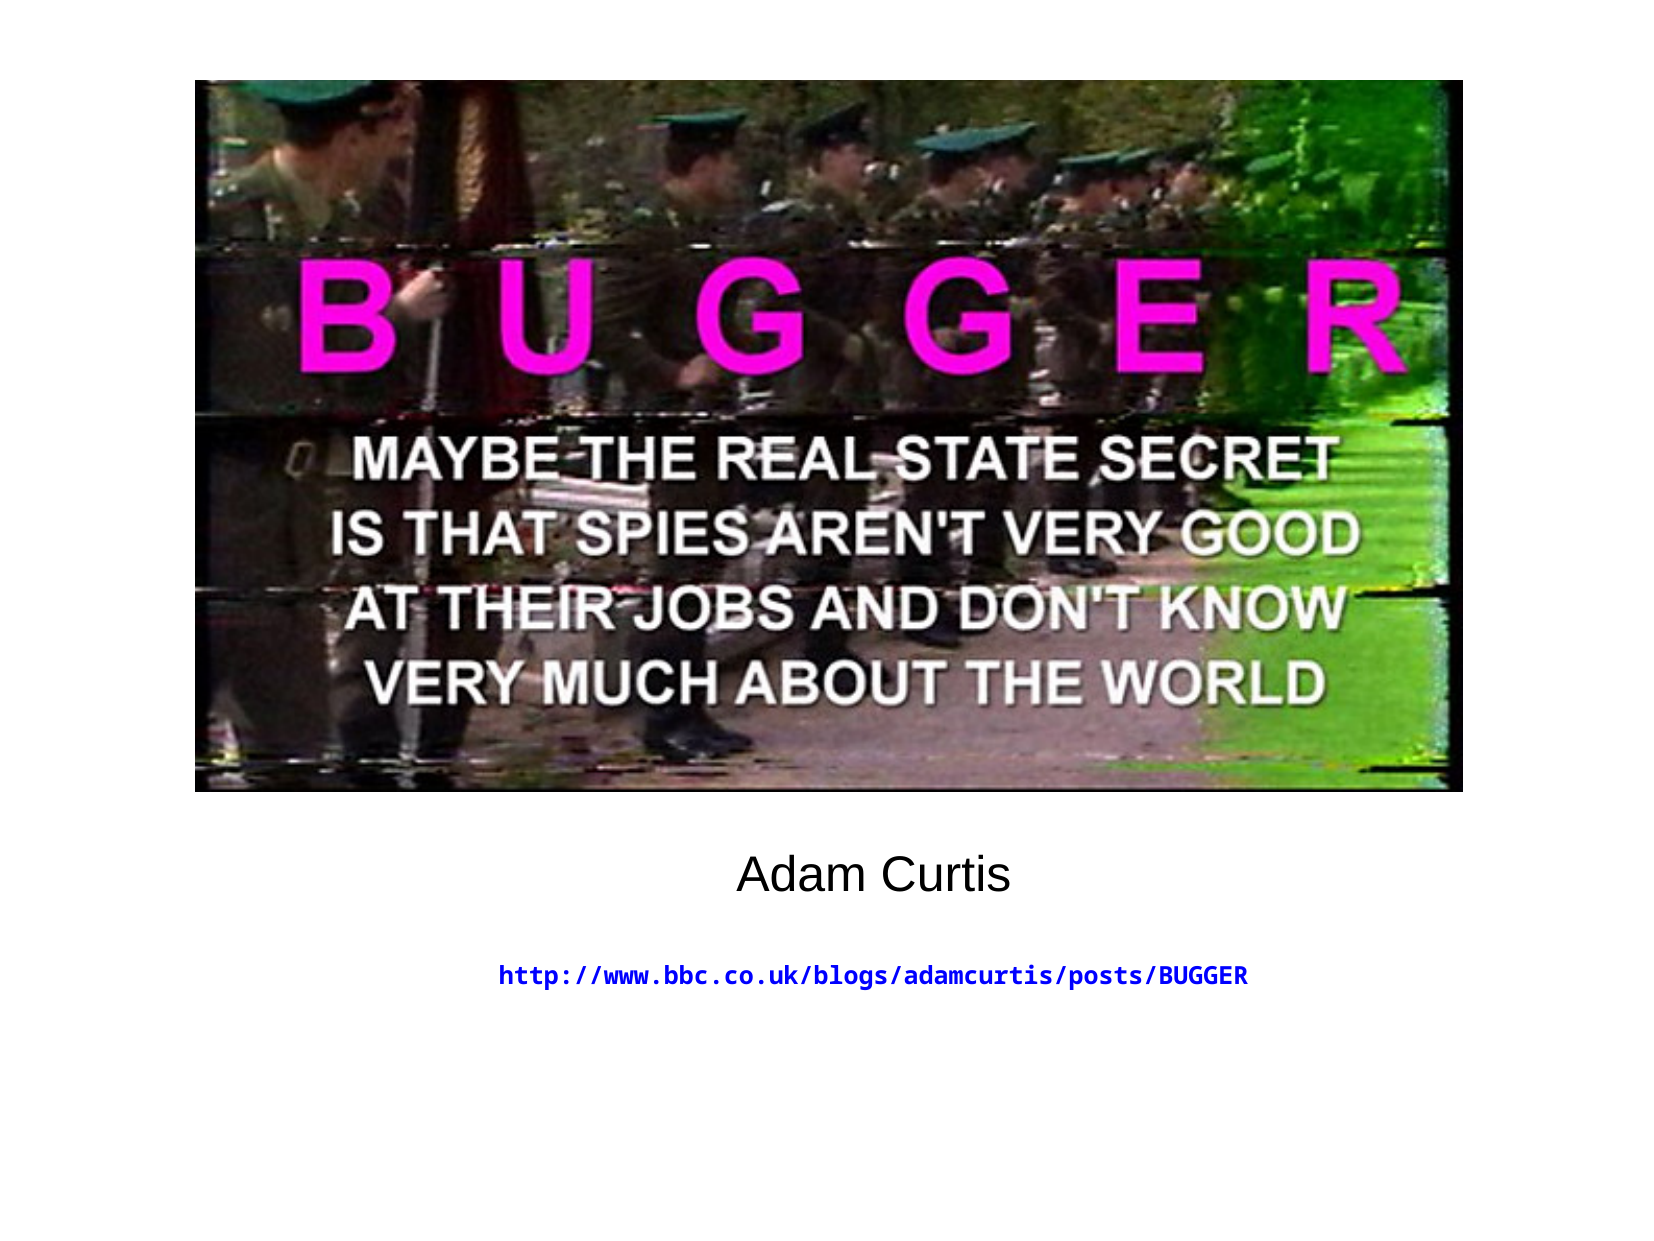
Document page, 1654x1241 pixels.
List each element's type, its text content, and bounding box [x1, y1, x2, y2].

text_box Adam Curtis http://www.bbc.co.uk/blogs/adamcurtis/posts/BUGGER [129, 873, 1619, 1123]
picture [195, 80, 1463, 792]
